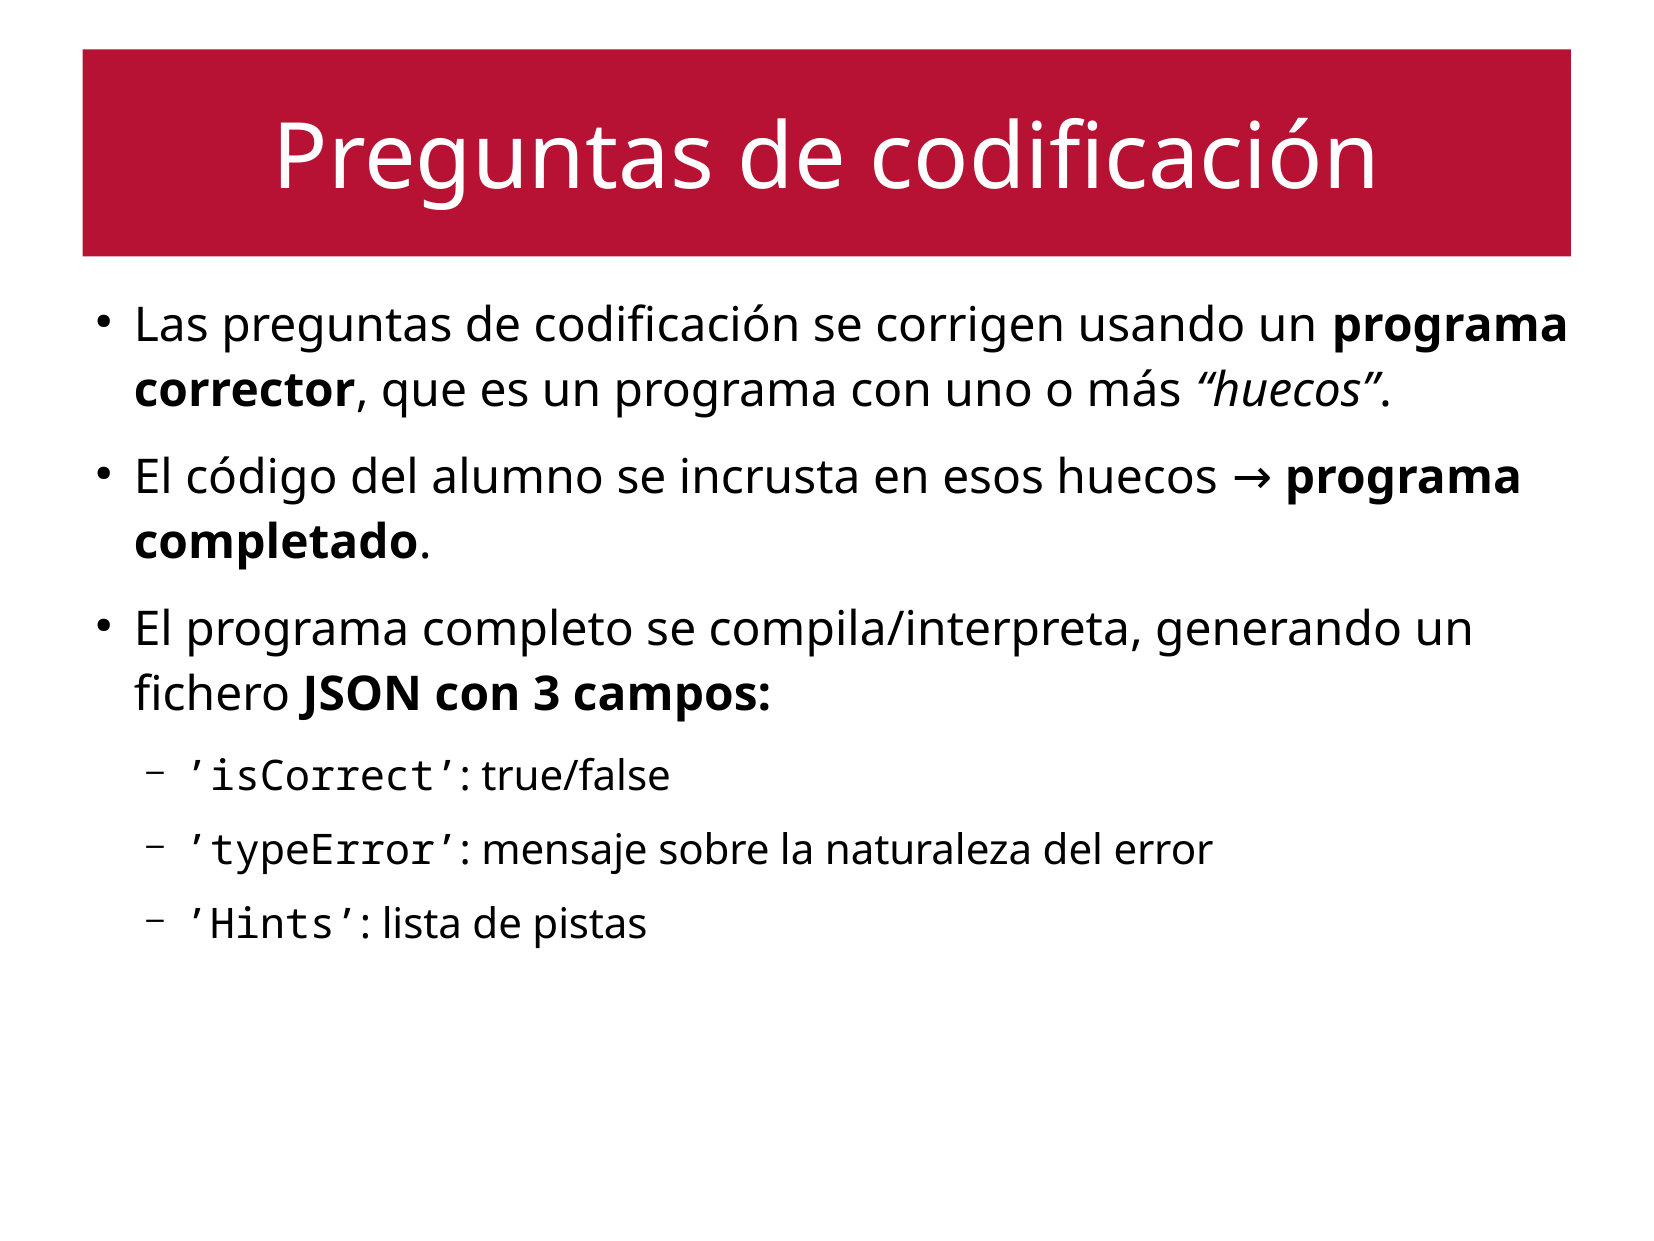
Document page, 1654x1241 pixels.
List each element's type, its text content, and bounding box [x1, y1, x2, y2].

title Preguntas de codificación [82, 49, 1571, 257]
list Las preguntas de codificación se corrigen usando un programa corrector, que es un programa con uno o más “huecos”. El código del alumno se incrusta en esos huecos → programa completado. El programa completo se compila/interpreta, generando un fichero JSON con 3 campos: ’isCorrect’: true/false ’typeError’: mensaje sobre la naturaleza del error ’Hints’: lista de pistas [82, 290, 1571, 1010]
